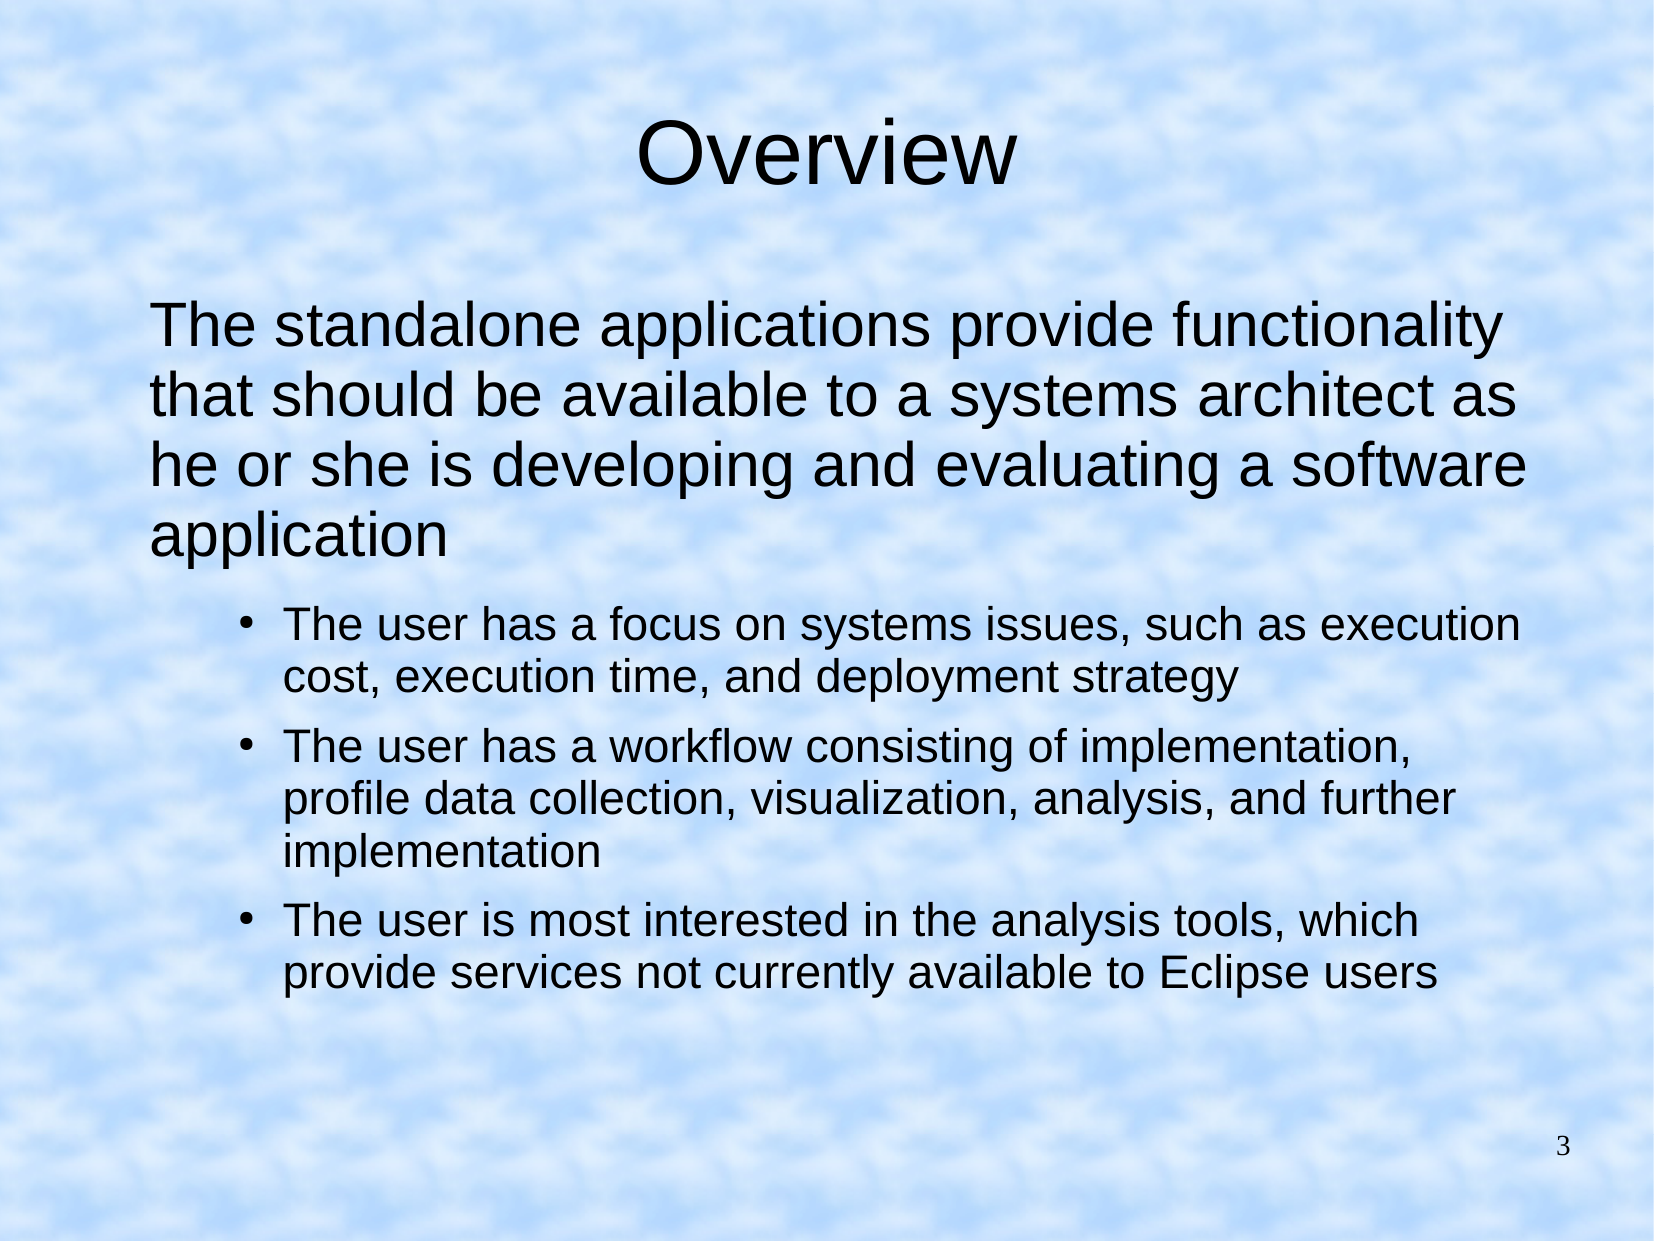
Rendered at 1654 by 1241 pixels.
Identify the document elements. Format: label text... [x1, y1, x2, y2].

picture [0, 0, 1654, 1241]
title Overview [82, 49, 1571, 257]
list The standalone applications provide functionality that should be available to a systems architect as he or she is developing and evaluating a software application The user has a focus on systems issues, such as execution cost, execution time, and deployment strategy The user has a workflow consisting of implementation, profile data collection, visualization, analysis, and further implementation The user is most interested in the analysis tools, which provide services not currently available to Eclipse users [82, 290, 1538, 1010]
